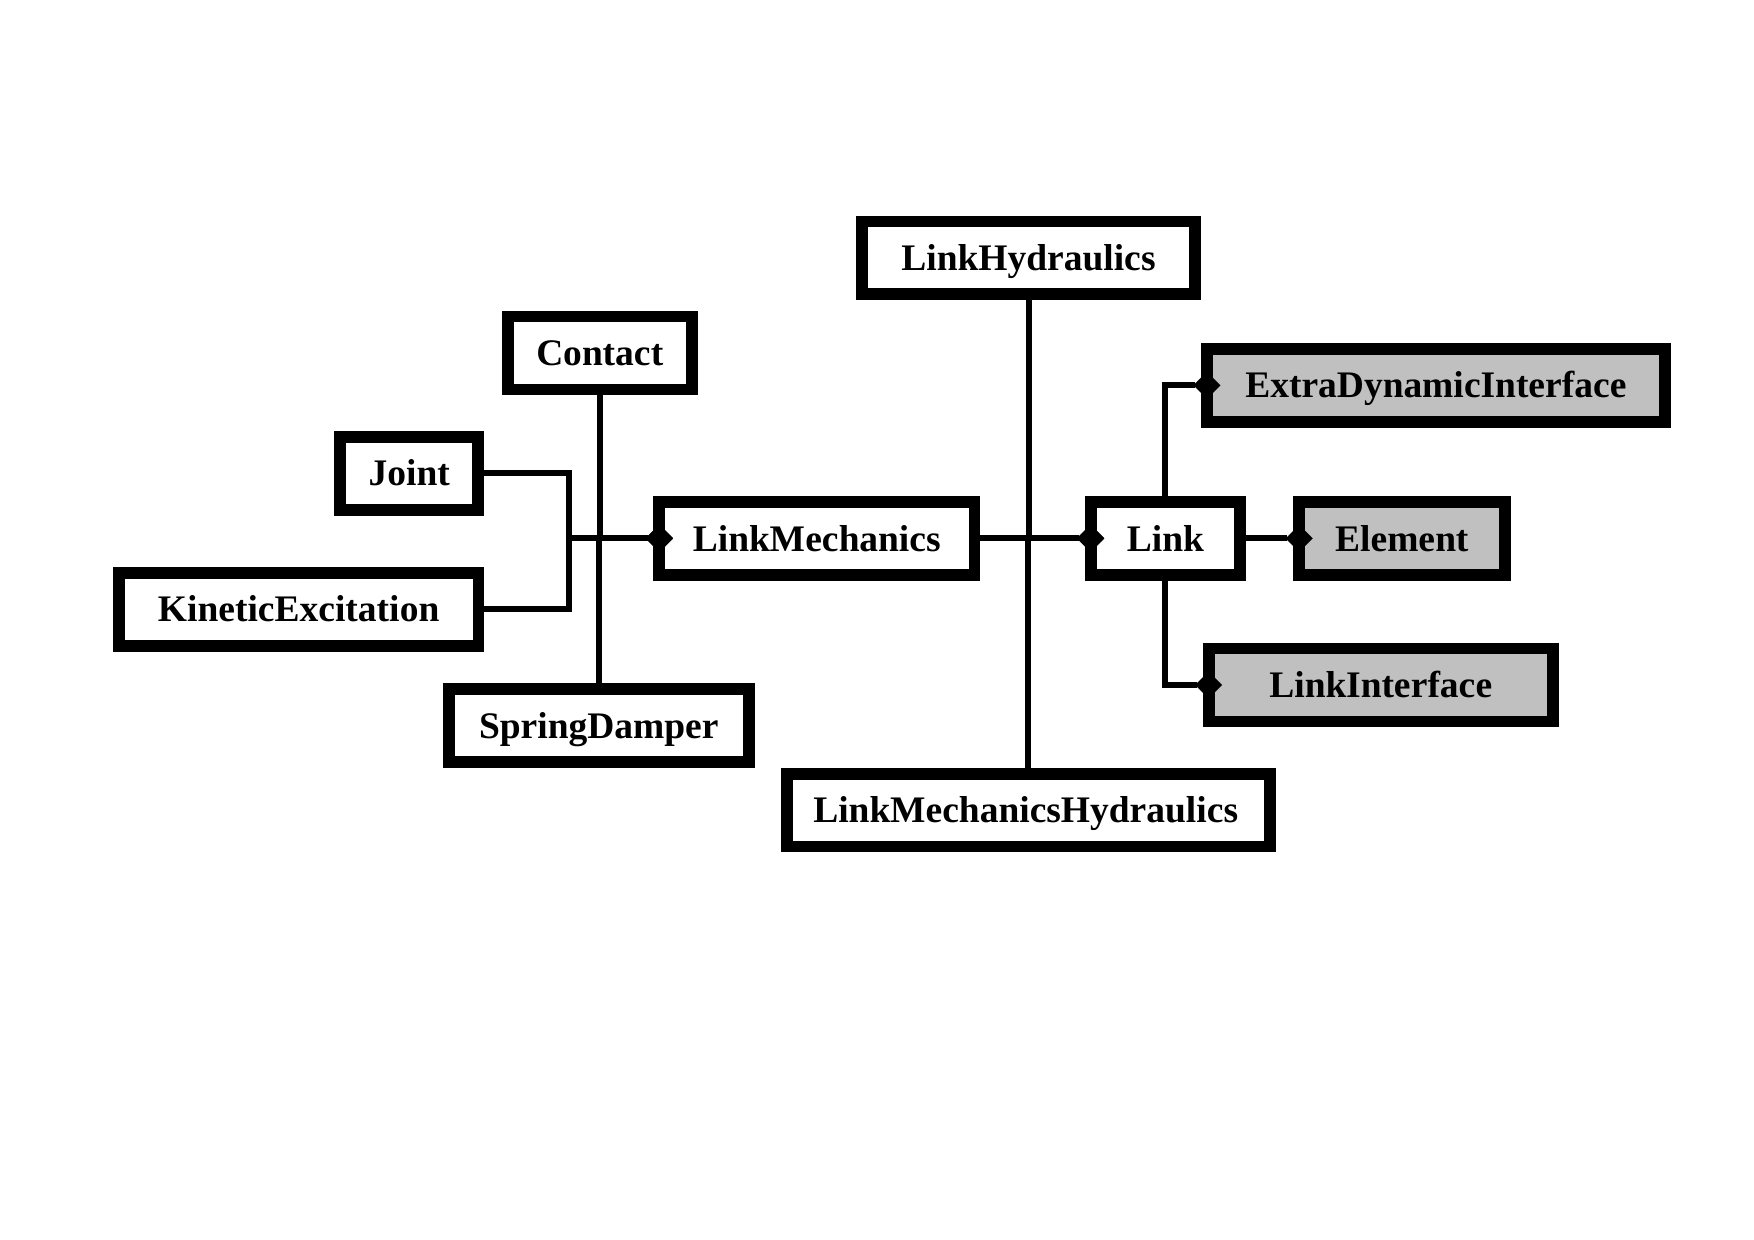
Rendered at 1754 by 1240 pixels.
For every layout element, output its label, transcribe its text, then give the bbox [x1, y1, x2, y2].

text_box Joint [340, 436, 479, 510]
text_box ExtraDynamicInterface [1206, 348, 1666, 422]
text_box LinkHydraulics [862, 221, 1195, 295]
text_box LinkInterface [1208, 648, 1554, 722]
text_box Link [1090, 501, 1241, 575]
text_box LinkMechanicsHydraulics [787, 773, 1270, 847]
text_box SpringDamper [448, 689, 749, 763]
text_box Element [1299, 501, 1505, 575]
text_box LinkMechanics [659, 501, 975, 575]
text_box KineticExcitation [119, 572, 479, 646]
text_box Contact [507, 316, 692, 390]
